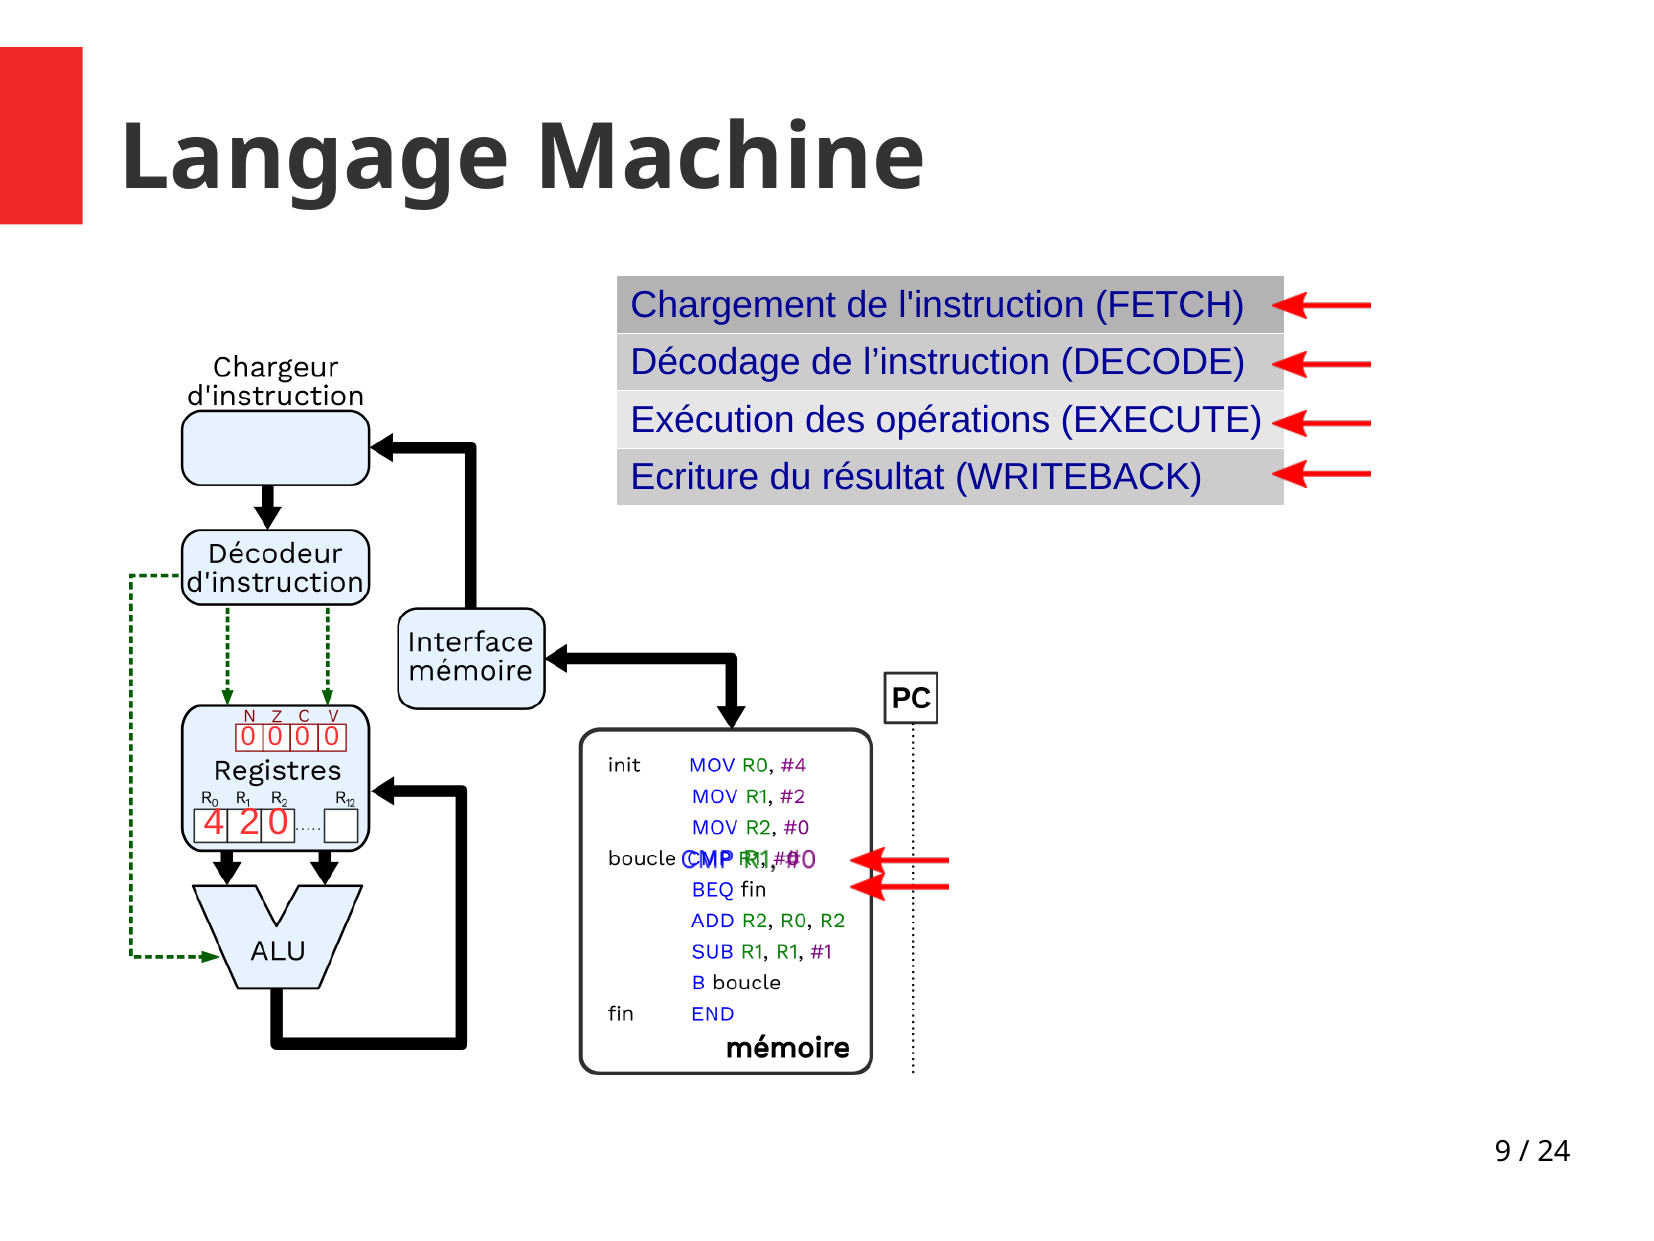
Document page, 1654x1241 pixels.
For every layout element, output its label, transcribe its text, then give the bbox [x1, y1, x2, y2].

table_cell Ecriture du résultat (WRITEBACK) [617, 449, 1284, 505]
table_header Chargement de l'instruction (FETCH) [617, 276, 1284, 333]
picture [129, 355, 949, 1075]
picture [1272, 410, 1371, 438]
picture [1272, 351, 1371, 378]
title Langage Machine [118, 49, 1571, 257]
text_box 4 [188, 793, 224, 851]
text_box 0 [231, 713, 256, 759]
text_box 0 [286, 713, 310, 760]
text_box 0 [253, 793, 301, 851]
picture [1272, 460, 1371, 488]
text_box 2 [224, 793, 253, 851]
text_box 0 [258, 713, 283, 759]
text_box 0 [315, 713, 339, 760]
table_cell Exécution des opérations (EXECUTE) [617, 391, 1284, 448]
picture [1272, 292, 1371, 319]
table_cell Décodage de l’instruction (DECODE) [617, 334, 1284, 390]
